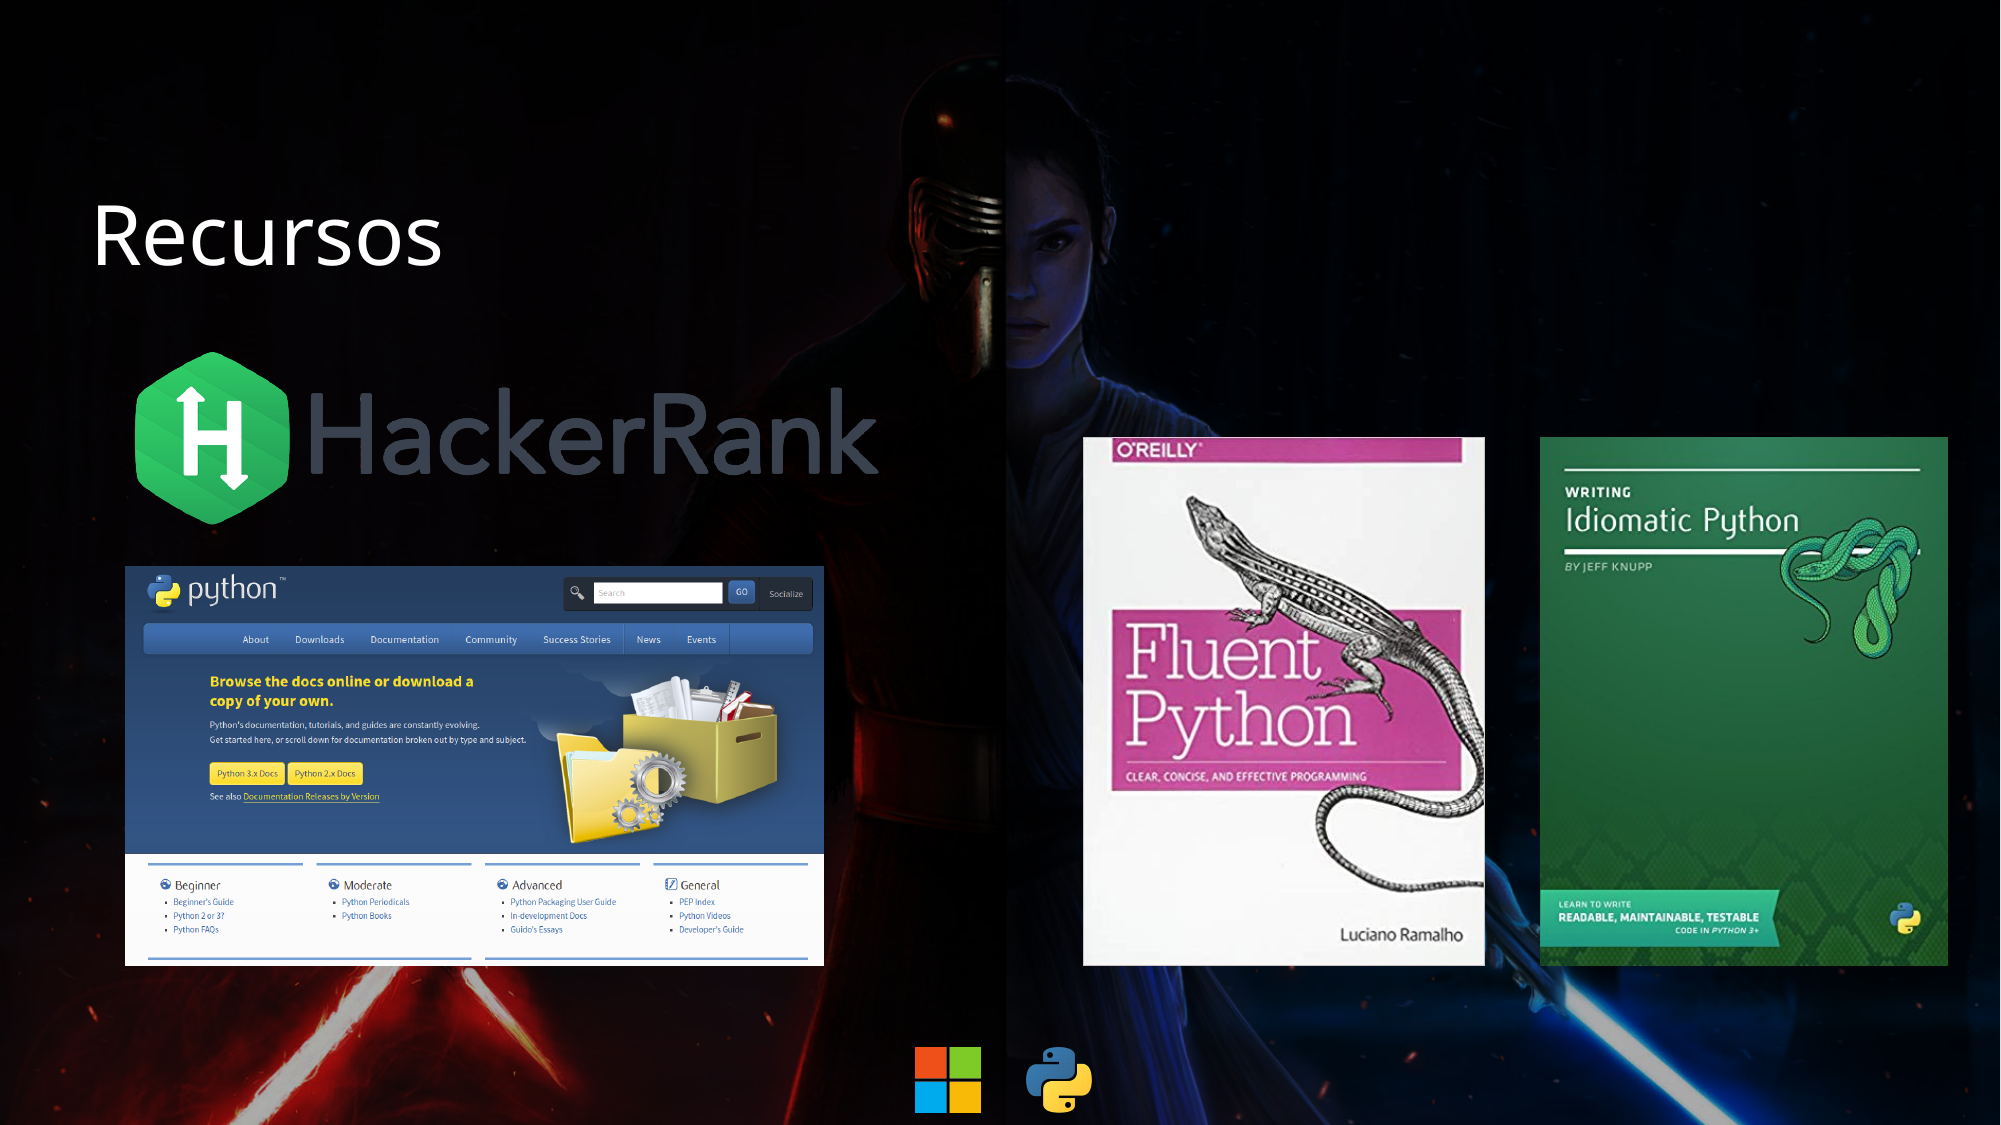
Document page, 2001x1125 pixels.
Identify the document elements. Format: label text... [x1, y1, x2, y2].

picture [1540, 438, 1948, 966]
picture [86, 347, 927, 529]
picture [125, 566, 824, 966]
list [108, 310, 957, 1046]
picture [1083, 438, 1485, 966]
title Recursos [75, 130, 1801, 348]
